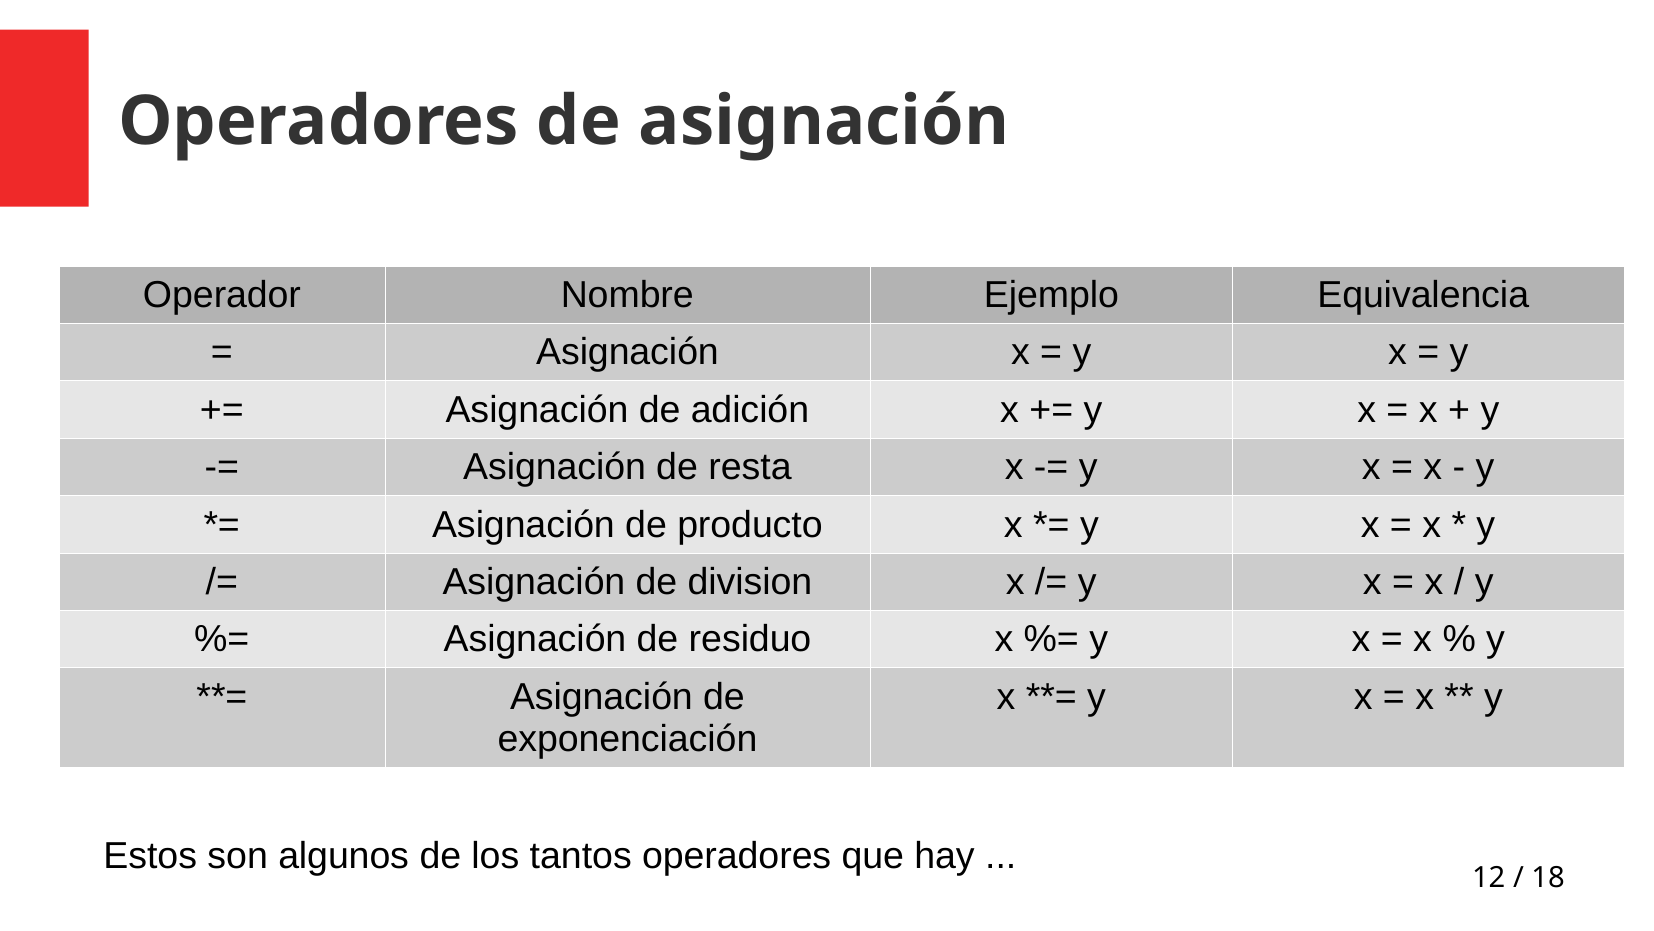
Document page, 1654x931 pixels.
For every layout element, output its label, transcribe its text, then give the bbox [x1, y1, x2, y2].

table_cell Asignación de exponenciación [386, 668, 870, 767]
table_cell Asignación de resta [386, 439, 870, 495]
table_cell x *= y [871, 496, 1232, 553]
table_header Nombre [386, 267, 870, 323]
table_cell x = x * y [1233, 496, 1624, 553]
table_cell x = x - y [1233, 439, 1624, 495]
table_cell *= [60, 496, 385, 553]
table_cell x = y [1233, 324, 1624, 380]
table_cell x /= y [871, 554, 1232, 610]
table_cell = [60, 324, 385, 380]
table_header Equivalencia [1233, 267, 1624, 323]
table_cell x = x ** y [1233, 668, 1624, 767]
table_cell x **= y [871, 668, 1232, 767]
table_cell %= [60, 611, 385, 667]
table_cell /= [60, 554, 385, 610]
table_cell += [60, 381, 385, 438]
table_cell Asignación [386, 324, 870, 380]
table_cell x %= y [871, 611, 1232, 667]
table_cell Asignación de producto [386, 496, 870, 553]
table_cell x += y [871, 381, 1232, 438]
table_cell x = x / y [1233, 554, 1624, 610]
table_cell -= [60, 439, 385, 495]
table_cell Asignación de residuo [386, 611, 870, 667]
table_cell x = x + y [1233, 381, 1624, 438]
table_cell x = x % y [1233, 611, 1624, 667]
table_header Ejemplo [871, 267, 1232, 323]
text_box Estos son algunos de los tantos operadores que hay ... [88, 826, 1032, 884]
title Operadores de asignación [118, 29, 1595, 207]
table_cell x = y [871, 324, 1232, 380]
table_cell Asignación de adición [386, 381, 870, 438]
table_cell x -= y [871, 439, 1232, 495]
table_cell Asignación de division [386, 554, 870, 610]
table_header Operador [60, 267, 385, 323]
table_cell **= [60, 668, 385, 767]
